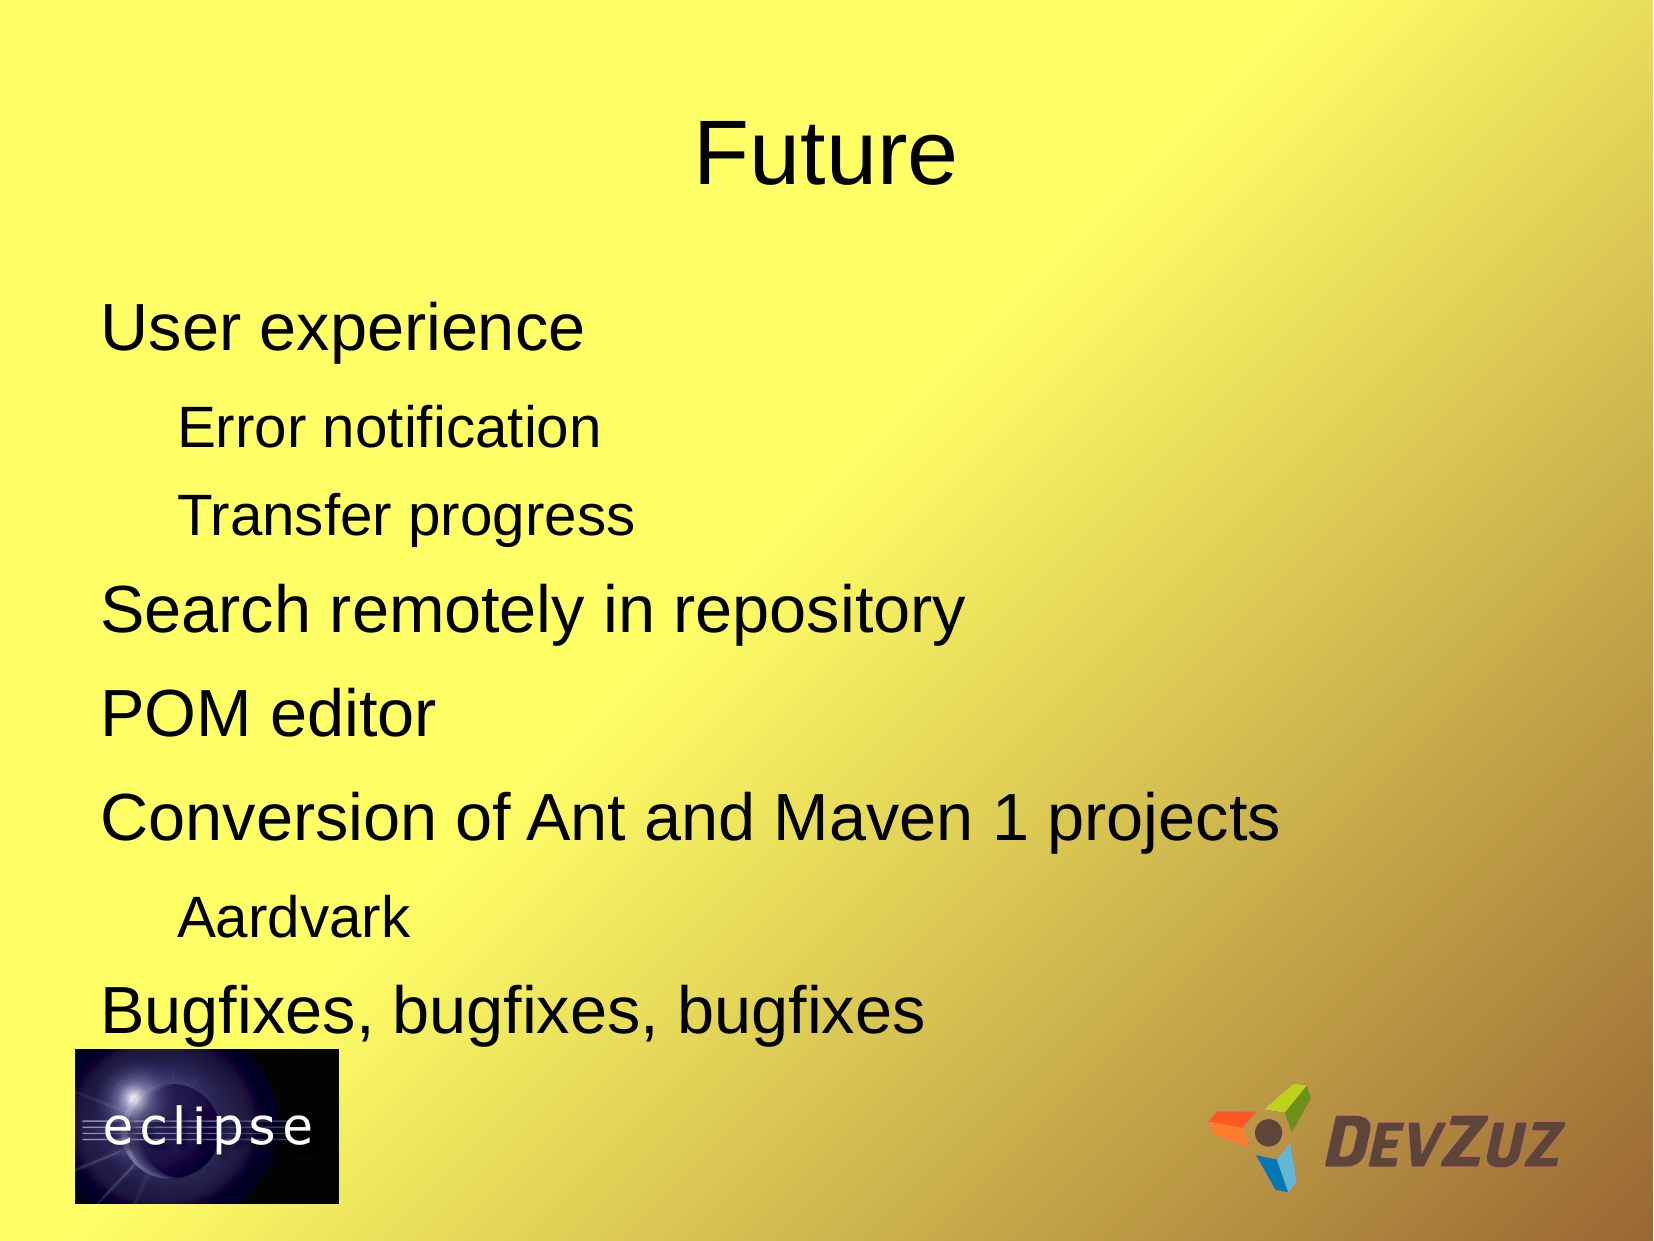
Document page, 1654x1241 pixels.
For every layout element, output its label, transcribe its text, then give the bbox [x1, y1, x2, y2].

picture [75, 1049, 339, 1204]
picture [1199, 1074, 1575, 1201]
title Future [82, 49, 1571, 257]
list User experience Error notification Transfer progress Search remotely in repository POM editor Conversion of Ant and Maven 1 projects Aardvark Bugfixes, bugfixes, bugfixes [82, 290, 1571, 1051]
